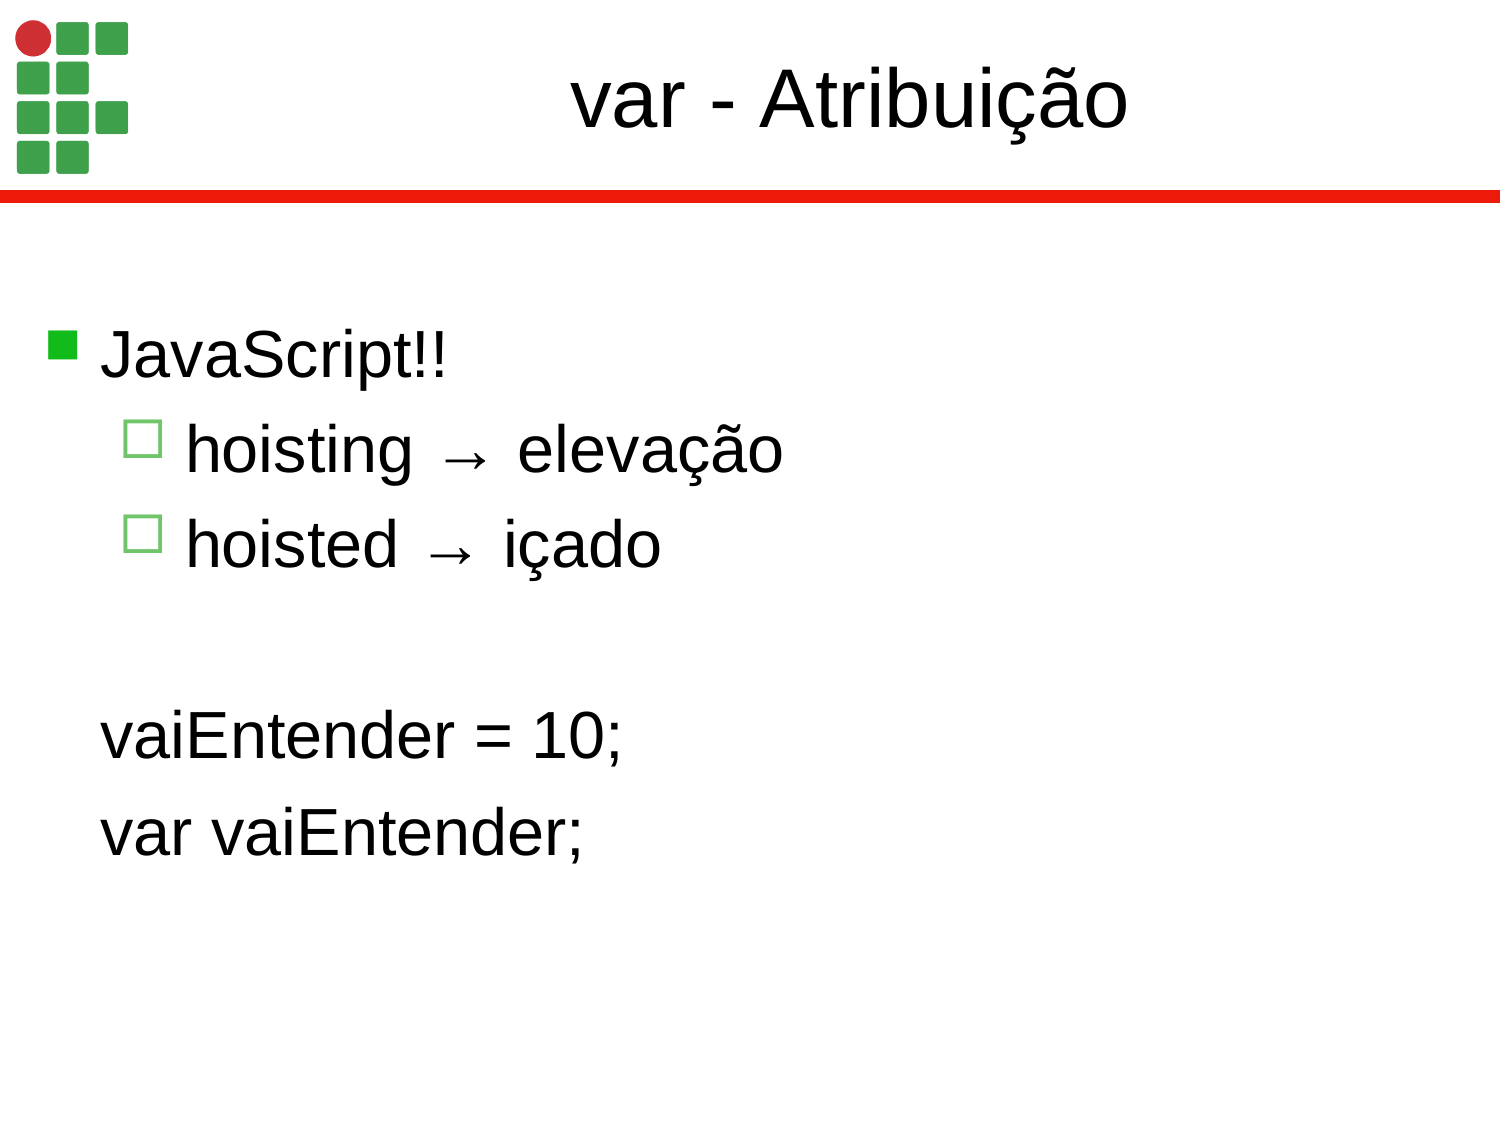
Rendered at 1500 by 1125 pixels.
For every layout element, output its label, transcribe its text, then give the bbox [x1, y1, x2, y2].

title var - Atribuição [230, 0, 1471, 202]
picture [14, 16, 130, 178]
list JavaScript!! hoisting → elevação hoisted → içado vaiEntender = 10; var vaiEntender; [29, 207, 1471, 1087]
